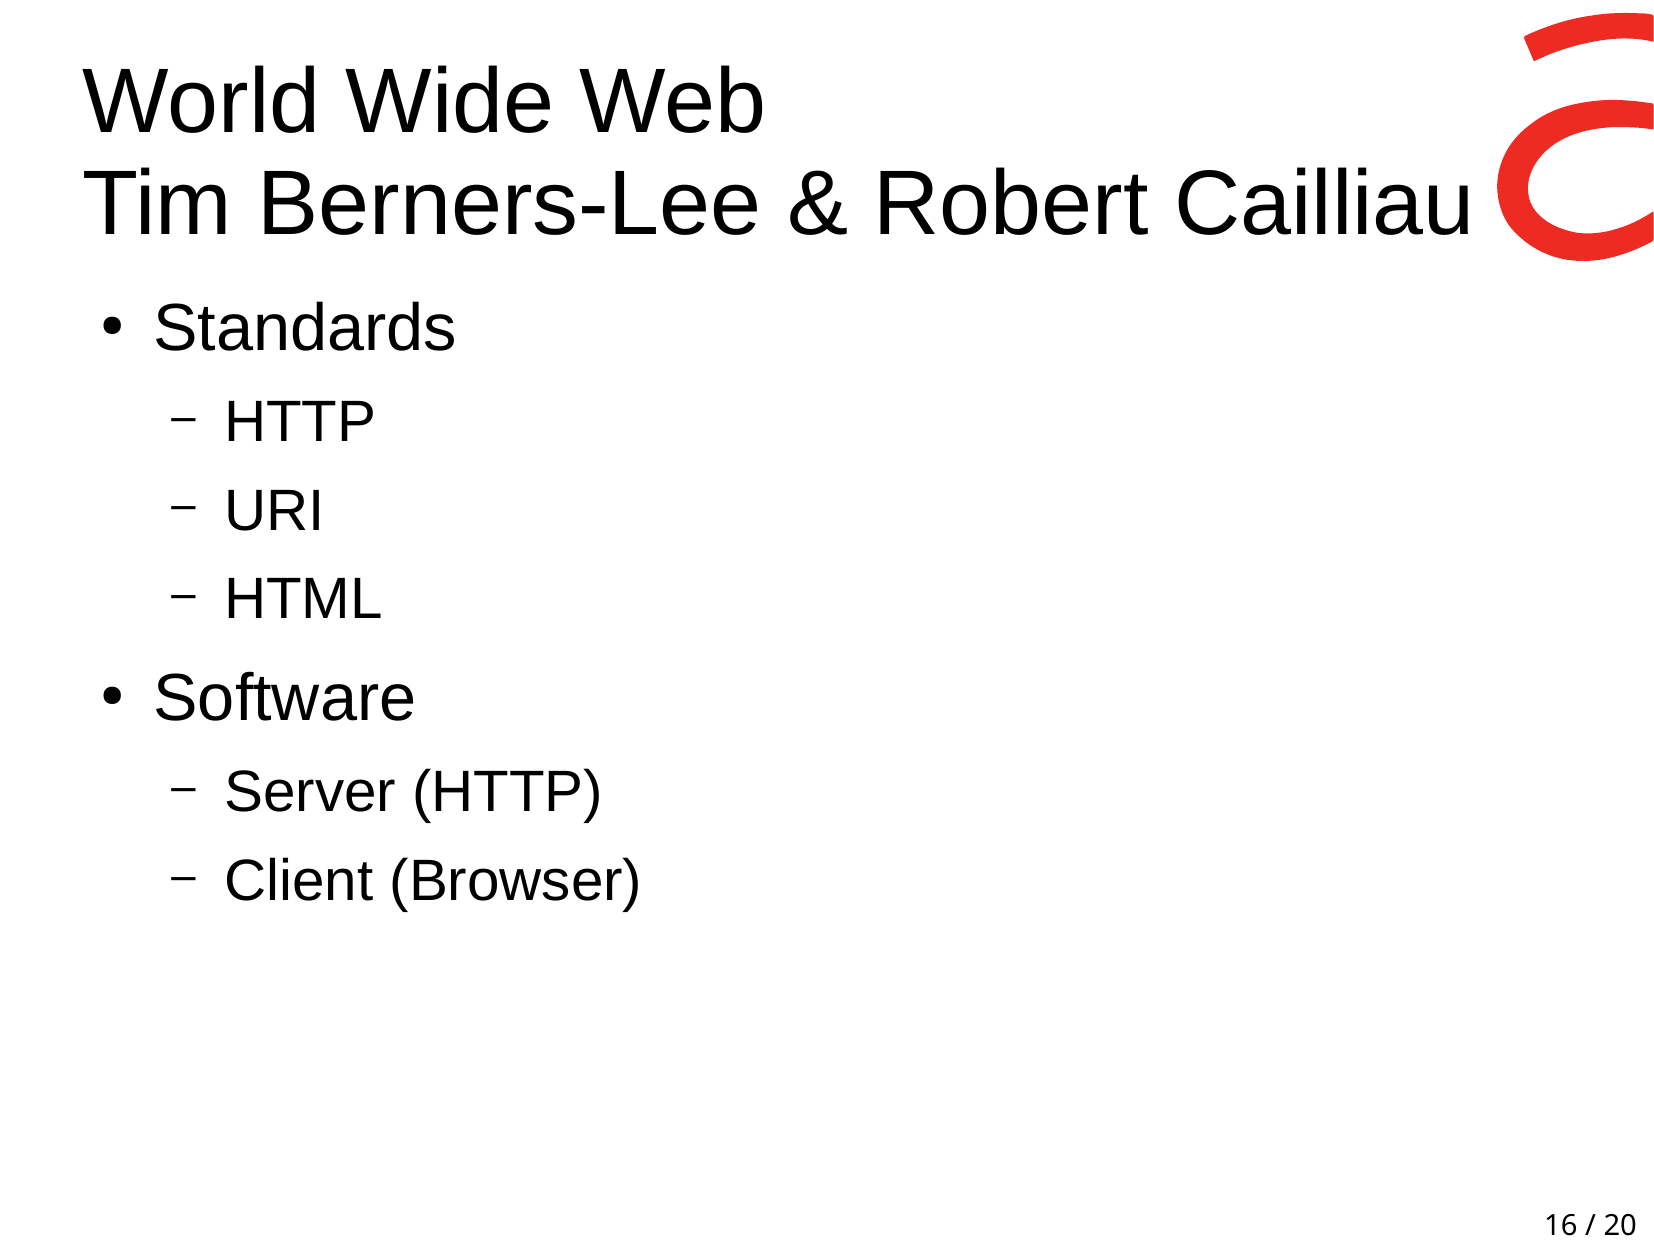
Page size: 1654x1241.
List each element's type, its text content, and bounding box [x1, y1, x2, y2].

title World Wide Web Tim Berners-Lee & Robert Cailliau [82, 49, 1571, 257]
list Standards HTTP URI HTML Software Server (HTTP) Client (Browser) [82, 290, 1571, 1010]
